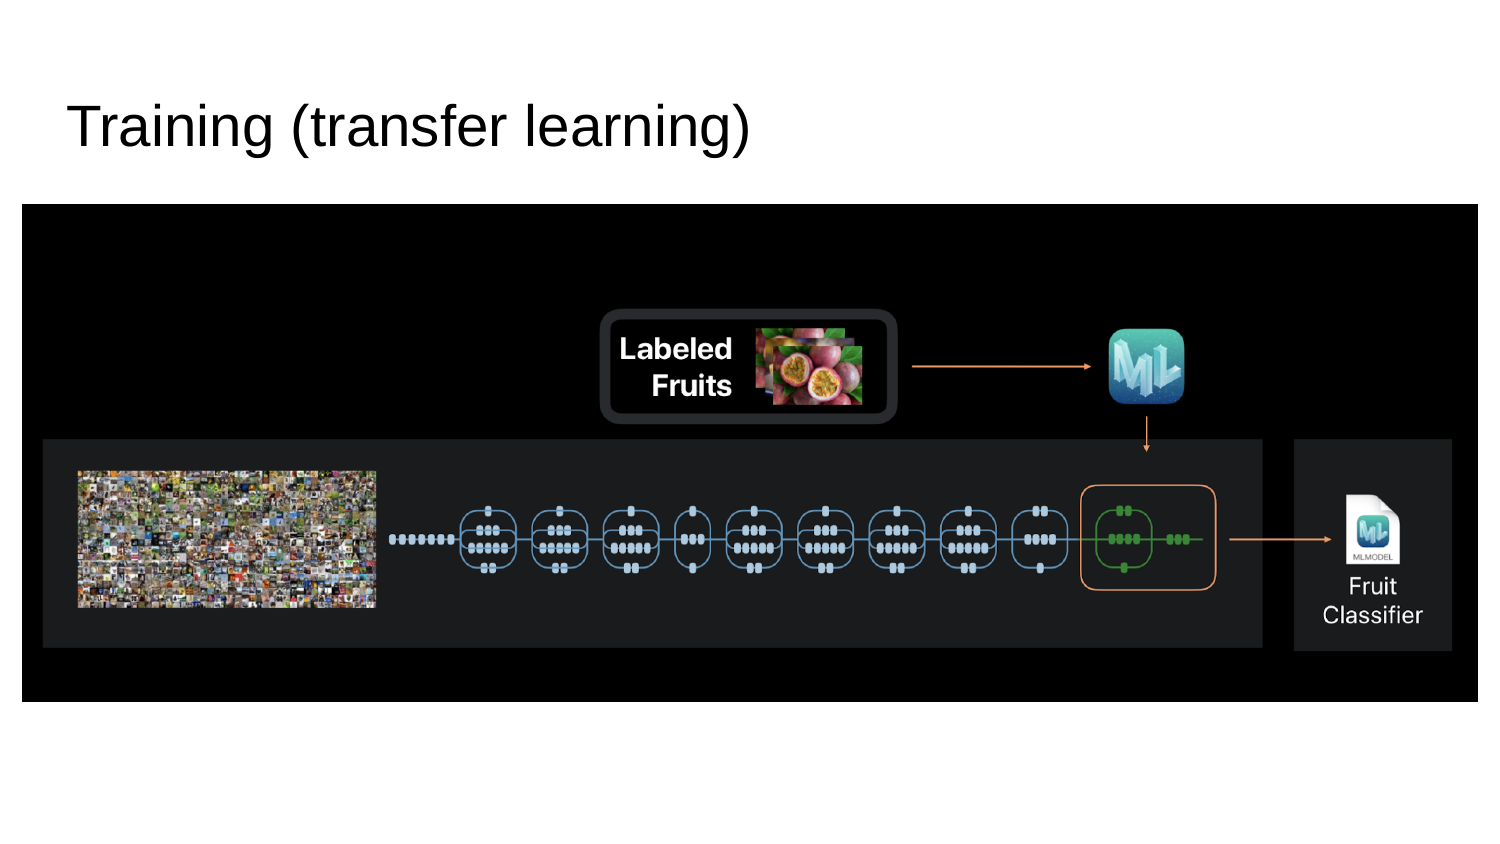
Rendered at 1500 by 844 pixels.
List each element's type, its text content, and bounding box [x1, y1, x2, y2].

picture [22, 204, 1478, 703]
title Training (transfer learning) [51, 72, 1449, 167]
